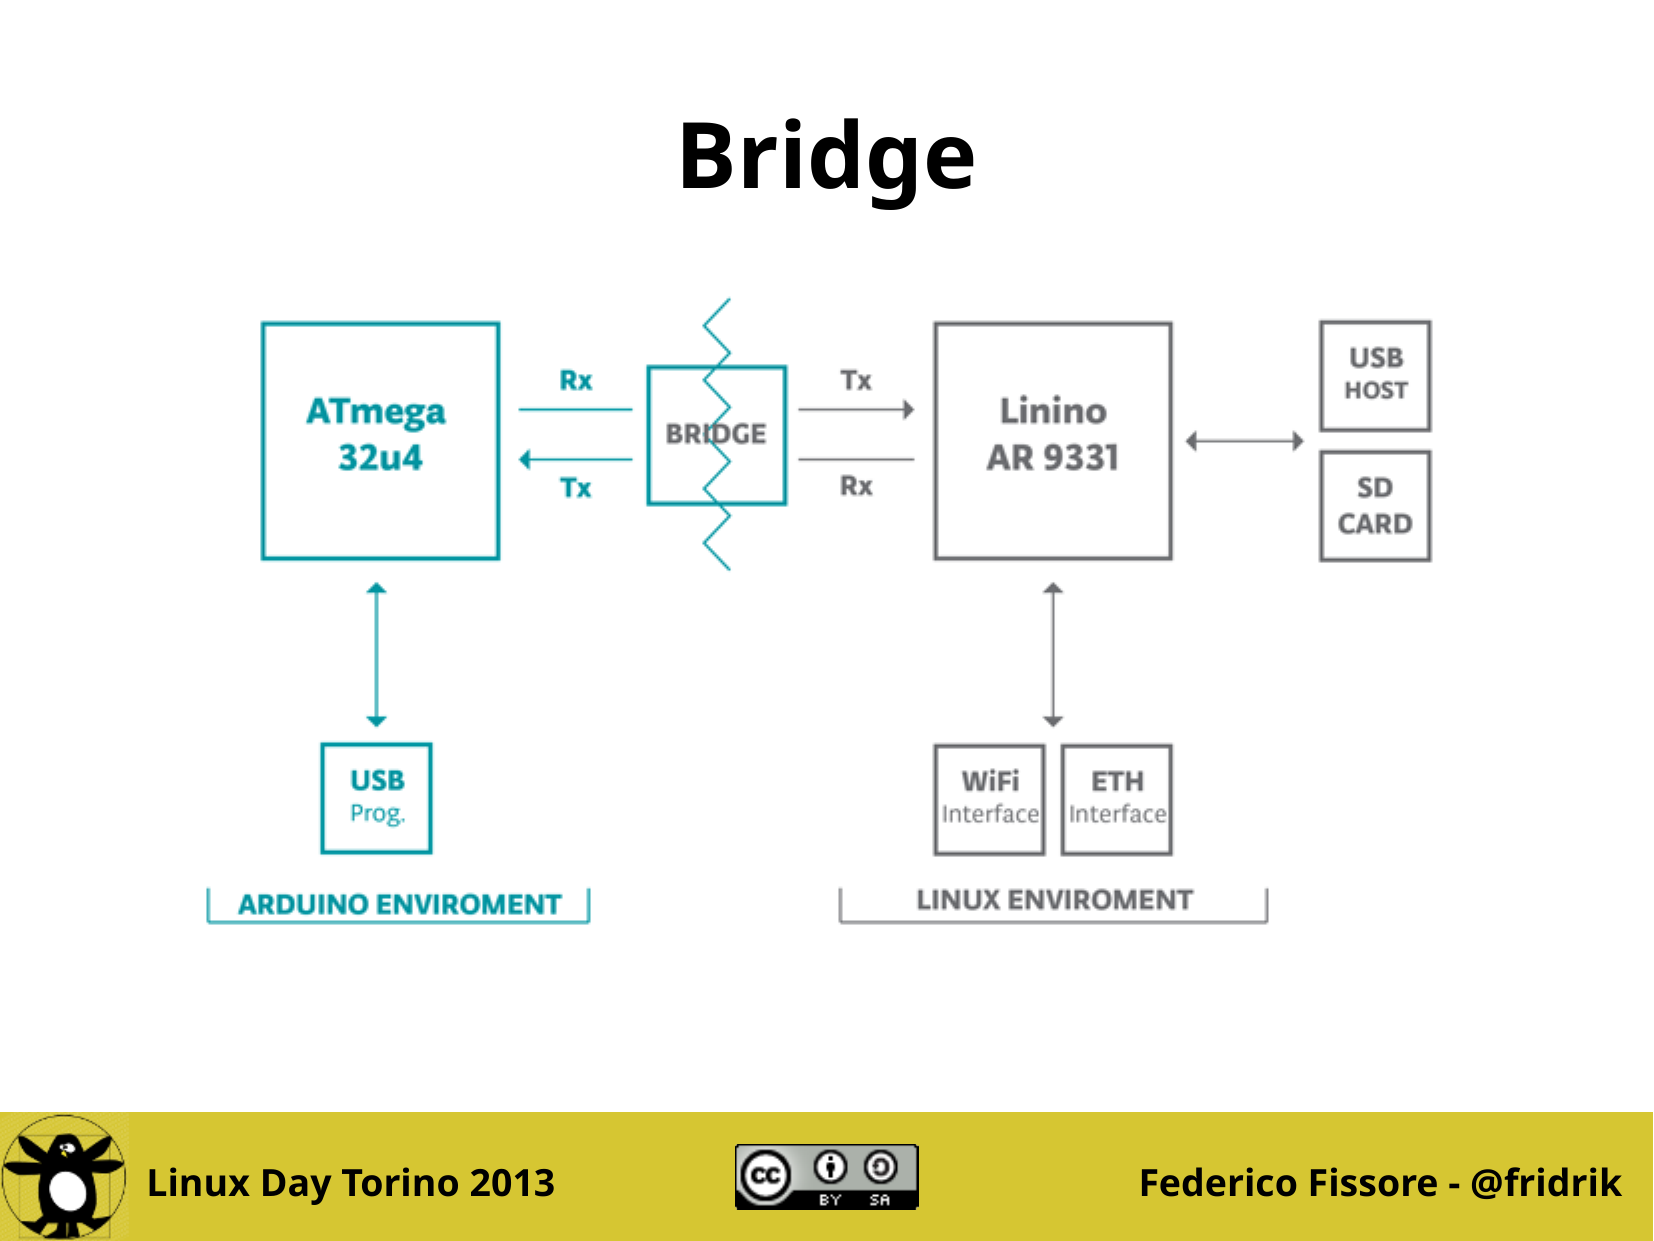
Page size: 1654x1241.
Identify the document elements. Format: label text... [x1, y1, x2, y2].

text_box Federico Fissore - @fridrik [1123, 1148, 1627, 1206]
picture [0, 1112, 1653, 1241]
title Bridge [82, 49, 1571, 257]
text_box Linux Day Torino 2013 [131, 1148, 553, 1206]
picture [177, 259, 1477, 981]
